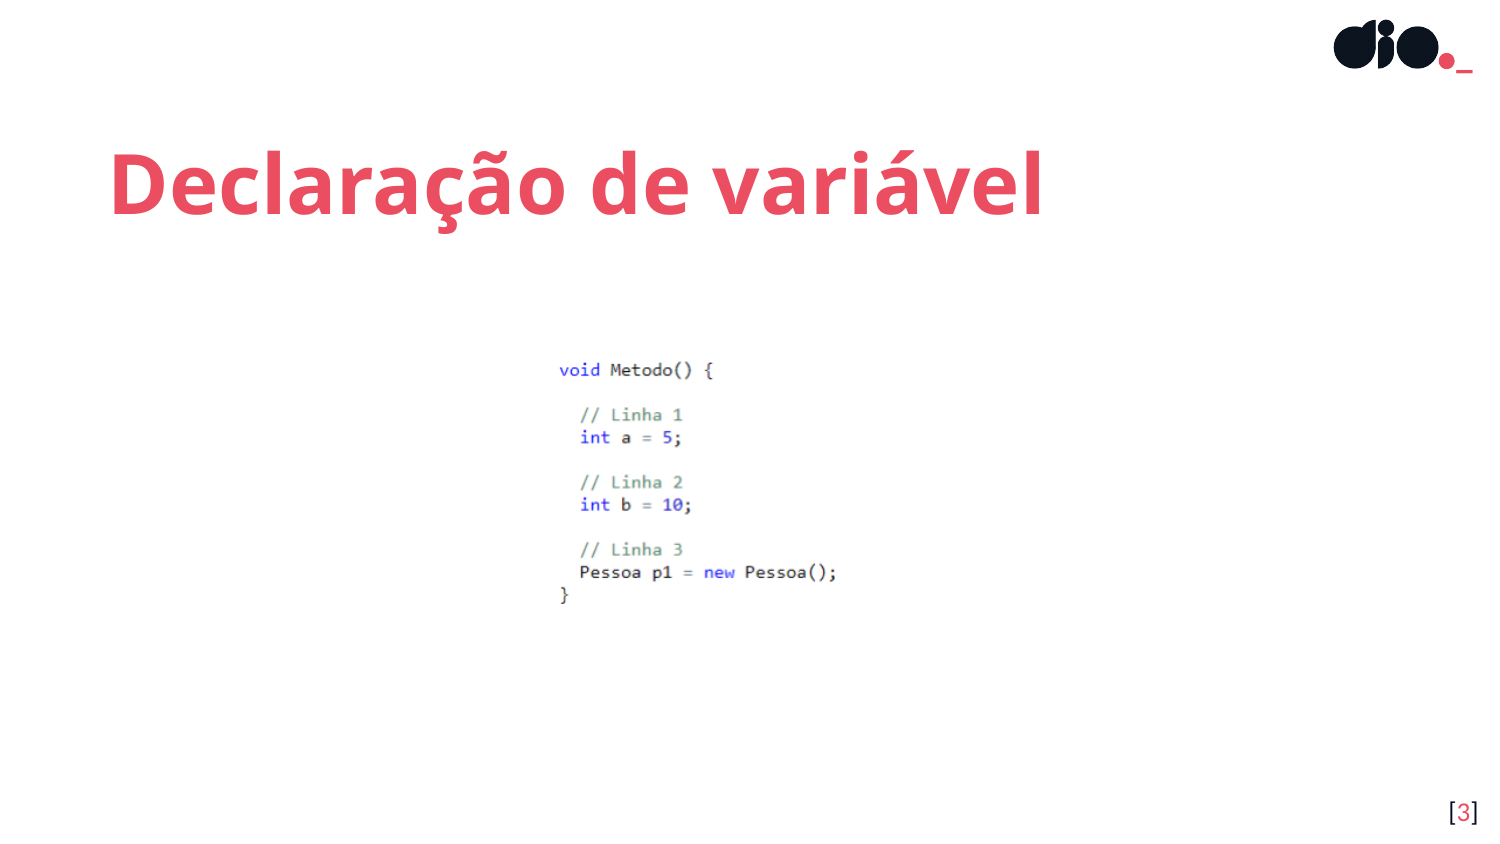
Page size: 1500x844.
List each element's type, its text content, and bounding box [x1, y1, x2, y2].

picture [1333, 19, 1473, 74]
text_box Declaração de variável [92, 104, 1408, 243]
picture [517, 324, 884, 651]
slide_number [<number>] [1403, 779, 1494, 844]
